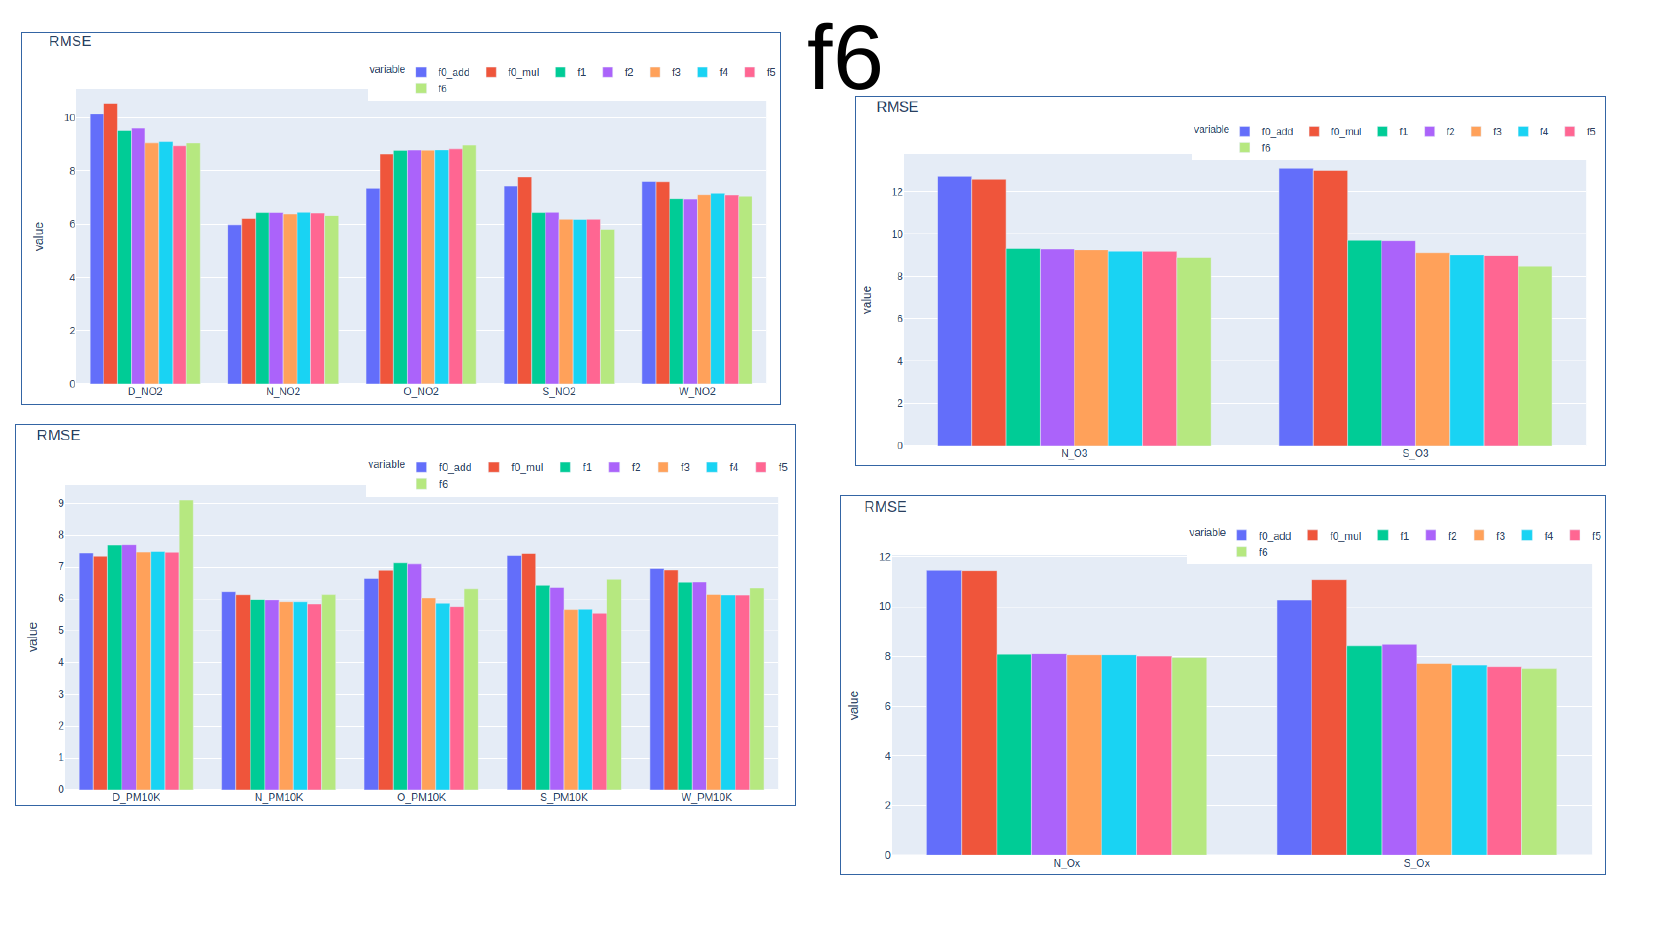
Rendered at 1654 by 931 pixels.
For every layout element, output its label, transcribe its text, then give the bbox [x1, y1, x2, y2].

picture [15, 424, 796, 806]
title f6 [101, 6, 1591, 109]
picture [855, 96, 1606, 466]
picture [21, 32, 781, 405]
picture [840, 494, 1606, 875]
